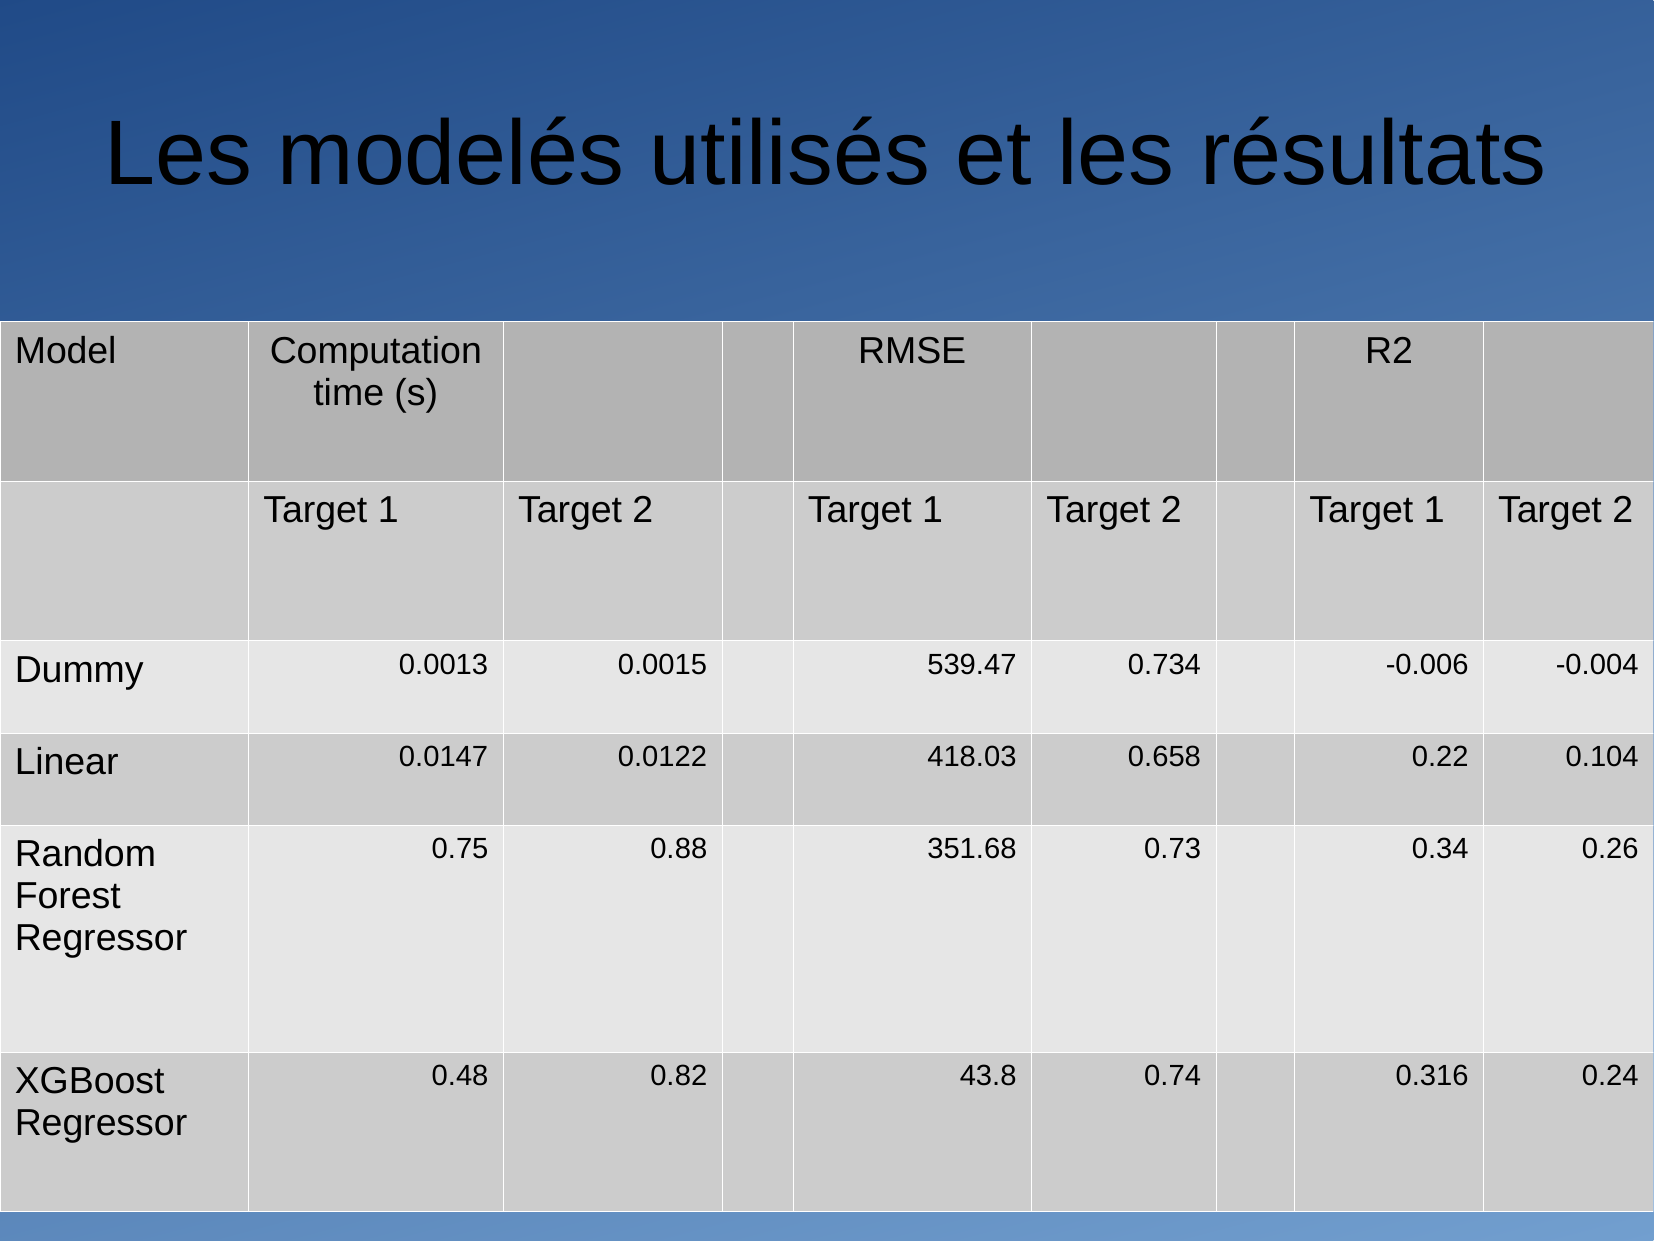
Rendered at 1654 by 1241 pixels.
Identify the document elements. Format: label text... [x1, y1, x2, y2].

table_cell 351.68 [794, 826, 1031, 1052]
table_cell 43.8 [794, 1053, 1031, 1211]
table_cell -0.006 [1295, 641, 1483, 733]
table_cell 0.73 [1032, 826, 1216, 1052]
table_cell -0.004 [1484, 641, 1653, 733]
table_cell [723, 482, 793, 640]
table_cell Target 2 [504, 482, 722, 640]
table_header RMSE [794, 322, 1031, 481]
table_cell [1217, 1053, 1294, 1211]
table_cell Target 1 [249, 482, 503, 640]
table_header Model [1, 322, 248, 481]
table_cell 0.88 [504, 826, 722, 1052]
table_cell 0.34 [1295, 826, 1483, 1052]
table_header [504, 322, 722, 481]
table_cell 0.26 [1484, 826, 1653, 1052]
table_cell 418.03 [794, 734, 1031, 825]
table_cell 539.47 [794, 641, 1031, 733]
table_cell 0.48 [249, 1053, 503, 1211]
table_cell 0.316 [1295, 1053, 1483, 1211]
table_cell 0.0013 [249, 641, 503, 733]
table_cell [1217, 641, 1294, 733]
table_cell [723, 1053, 793, 1211]
table_header [1032, 322, 1216, 481]
table_cell 0.22 [1295, 734, 1483, 825]
table_cell 0.658 [1032, 734, 1216, 825]
table_cell 0.82 [504, 1053, 722, 1211]
table_cell 0.75 [249, 826, 503, 1052]
table_cell Random Forest Regressor [1, 826, 248, 1052]
table_cell 0.734 [1032, 641, 1216, 733]
table_cell [1, 482, 248, 640]
table_header [1484, 322, 1653, 481]
table_cell 0.104 [1484, 734, 1653, 825]
table_cell [723, 734, 793, 825]
table_cell [1217, 482, 1294, 640]
table_cell 0.0015 [504, 641, 722, 733]
table_header [1217, 322, 1294, 481]
table_cell 0.0147 [249, 734, 503, 825]
table_cell Target 1 [1295, 482, 1483, 640]
table_header Computation time (s) [249, 322, 503, 481]
table_cell 0.0122 [504, 734, 722, 825]
title Les modelés utilisés et les résultats [82, 49, 1571, 257]
table_cell Target 2 [1484, 482, 1653, 640]
table_cell 0.74 [1032, 1053, 1216, 1211]
table_cell [1217, 826, 1294, 1052]
table_cell 0.24 [1484, 1053, 1653, 1211]
table_header [723, 322, 793, 481]
table_cell [723, 826, 793, 1052]
table_cell Target 1 [794, 482, 1031, 640]
table_cell Dummy [1, 641, 248, 733]
table_cell [1217, 734, 1294, 825]
table_cell Linear [1, 734, 248, 825]
table_header R2 [1295, 322, 1483, 481]
table_cell XGBoost Regressor [1, 1053, 248, 1211]
table_cell Target 2 [1032, 482, 1216, 640]
table_cell [723, 641, 793, 733]
